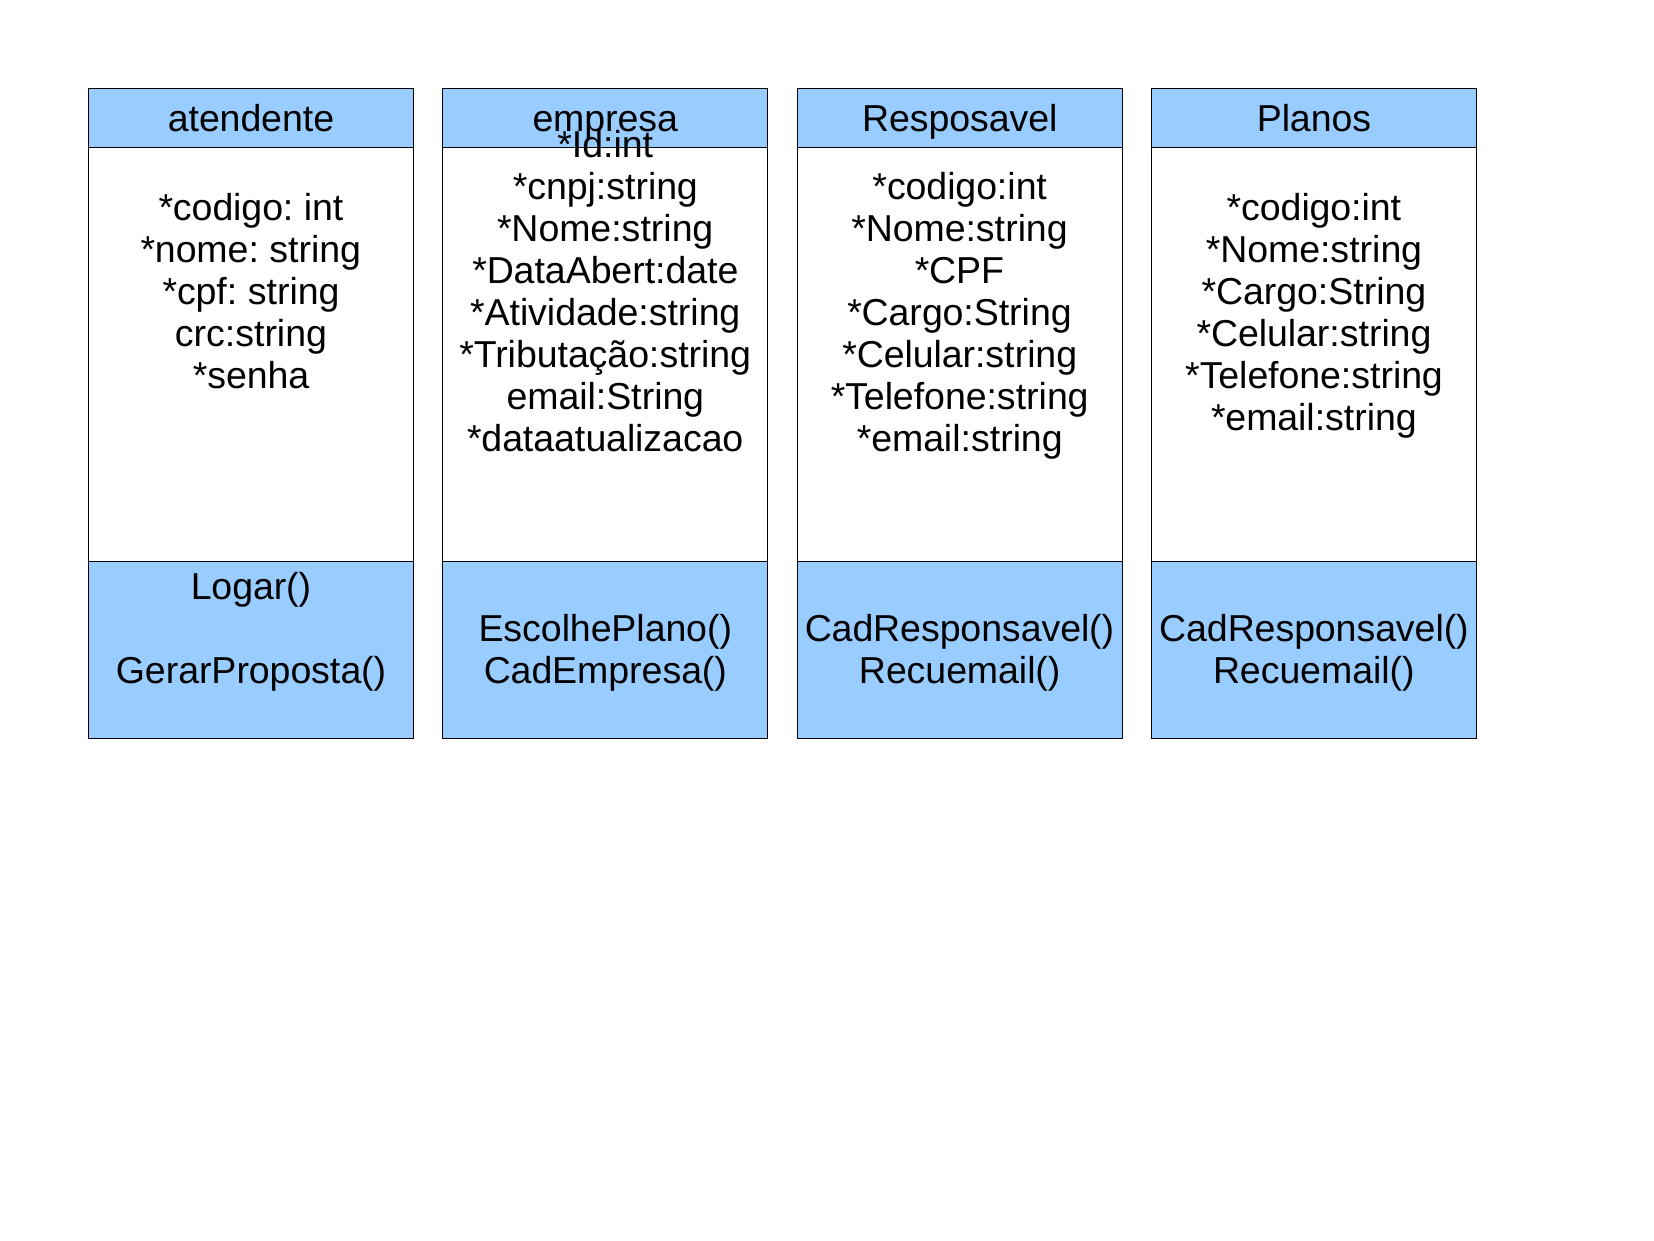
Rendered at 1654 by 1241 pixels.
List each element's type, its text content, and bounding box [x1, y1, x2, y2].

text_box Logar() GerarProposta() [88, 561, 414, 739]
text_box empresa [442, 88, 768, 147]
text_box *Id:int *cnpj:string *Nome:string *DataAbert:date *Atividade:string *Tributação:string email:String *dataatualizacao [442, 147, 768, 561]
text_box Resposavel [797, 88, 1123, 147]
text_box *codigo: int *nome: string *cpf: string crc:string *senha [88, 147, 414, 561]
text_box CadResponsavel() Recuemail() [797, 561, 1123, 739]
text_box atendente [88, 88, 414, 147]
text_box CadResponsavel() Recuemail() [1151, 561, 1477, 739]
text_box *codigo:int *Nome:string *Cargo:String *Celular:string *Telefone:string *email:string [1151, 147, 1477, 561]
text_box Planos [1151, 88, 1477, 147]
text_box EscolhePlano() CadEmpresa() [442, 561, 768, 739]
text_box empresa [590, 113, 600, 129]
text_box *codigo:int *Nome:string *CPF *Cargo:String *Celular:string *Telefone:string *email:string [797, 147, 1123, 561]
